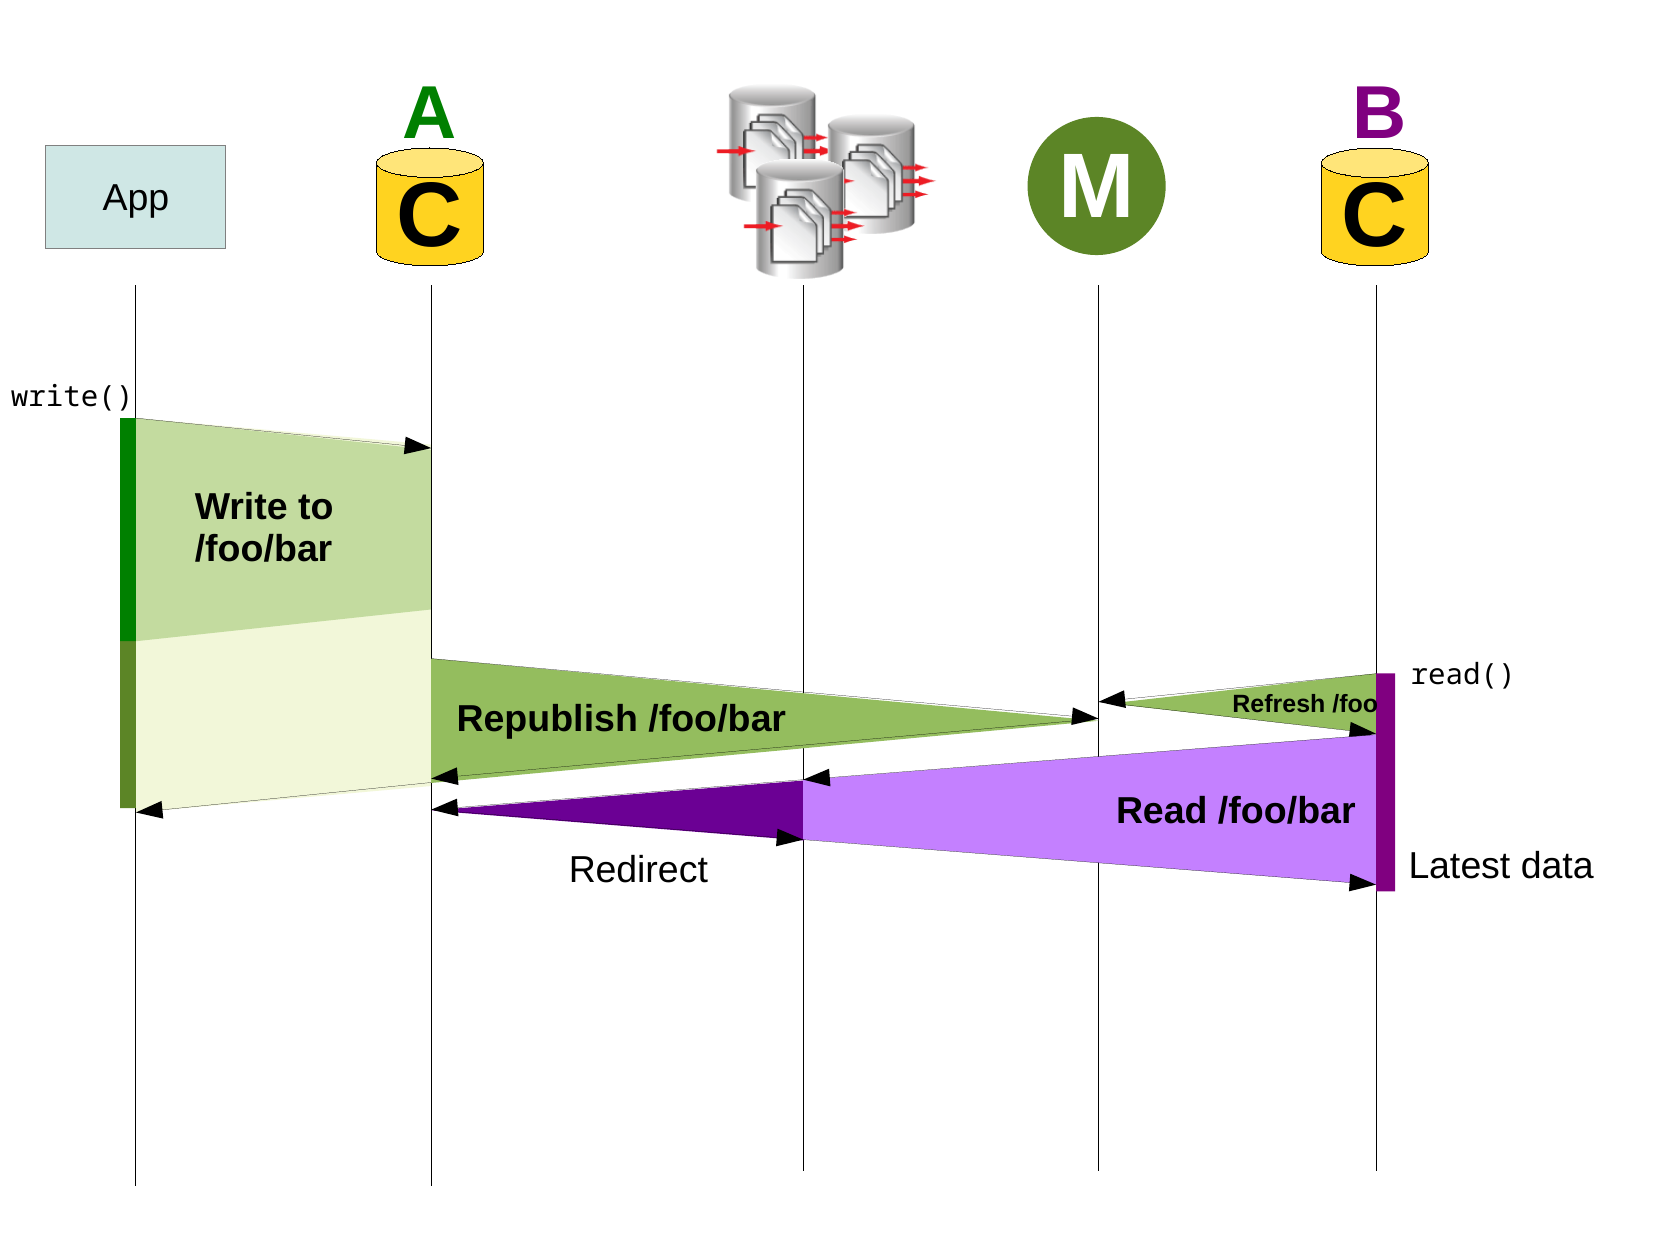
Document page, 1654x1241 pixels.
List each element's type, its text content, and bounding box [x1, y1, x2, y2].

text_box [215, 425, 405, 445]
text_box Redirect [554, 840, 810, 898]
text_box write() [0, 368, 196, 418]
text_box [1126, 691, 1217, 715]
text_box Upload/download replica data [376, 147, 484, 178]
text_box read() [1395, 646, 1595, 695]
text_box [1319, 726, 1350, 730]
text_box Republish /foo/bar [441, 690, 804, 748]
text_box B [1338, 63, 1429, 161]
text_box C [376, 164, 484, 266]
text_box M [1321, 148, 1429, 178]
text_box [120, 418, 768, 812]
text_box M [1027, 116, 1166, 256]
text_box C [1321, 164, 1429, 266]
text_box A [387, 63, 478, 155]
text_box [221, 783, 431, 805]
text_box Latest data [1393, 837, 1623, 895]
text_box Refresh /foo [1217, 682, 1458, 726]
text_box Read /foo/bar [1101, 782, 1372, 839]
text_box [804, 693, 1071, 744]
text_box Write to /foo/bar [180, 478, 406, 577]
text_box App [45, 145, 226, 249]
text_box [1306, 673, 1395, 682]
text_box [458, 722, 1071, 781]
text_box [458, 726, 1396, 892]
picture [711, 84, 942, 280]
